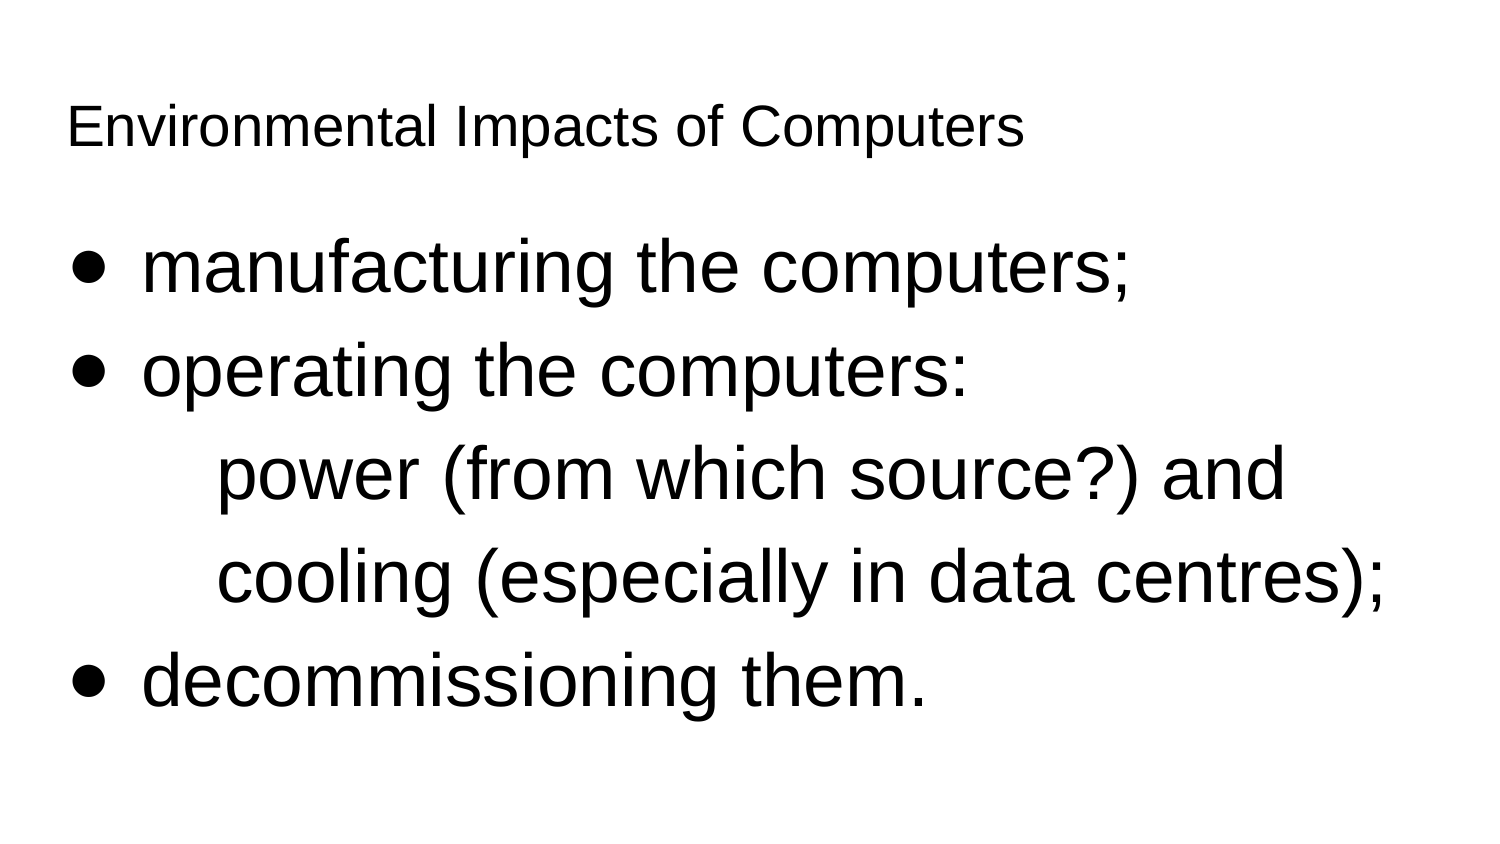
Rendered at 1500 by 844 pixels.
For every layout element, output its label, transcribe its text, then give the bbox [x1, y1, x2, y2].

list manufacturing the computers; operating the computers: power (from which source?) and cooling (especially in data centres); decommissioning them. [51, 189, 1449, 750]
title Environmental Impacts of Computers [51, 72, 1449, 167]
